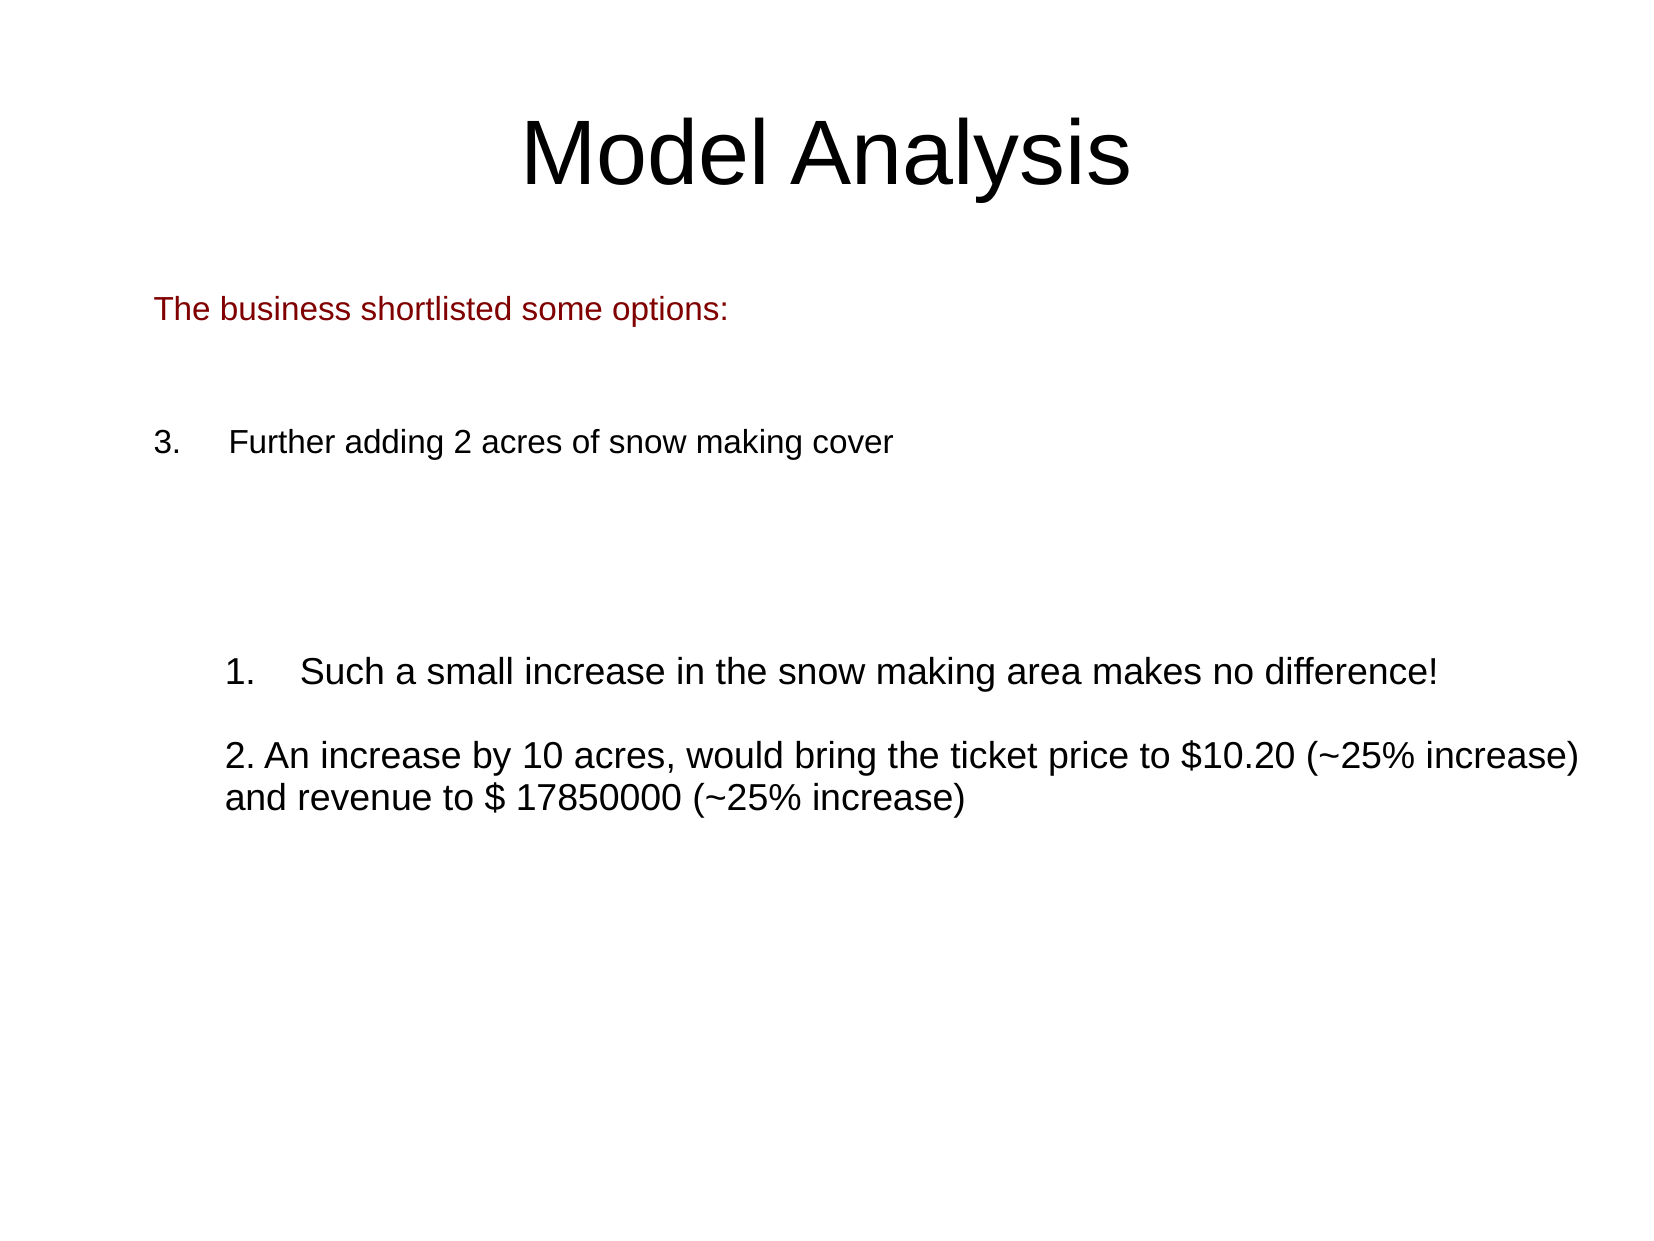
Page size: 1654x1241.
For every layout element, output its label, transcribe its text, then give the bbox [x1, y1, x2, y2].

title Model Analysis [82, 49, 1571, 257]
text_box 1. Such a small increase in the snow making area makes no difference! 2. An increase by 10 acres, would bring the ticket price to $10.20 (~25% increase) and revenue to $ 17850000 (~25% increase) [210, 643, 1606, 827]
list The business shortlisted some options: 3. Further adding 2 acres of snow making cover [82, 290, 1571, 1010]
